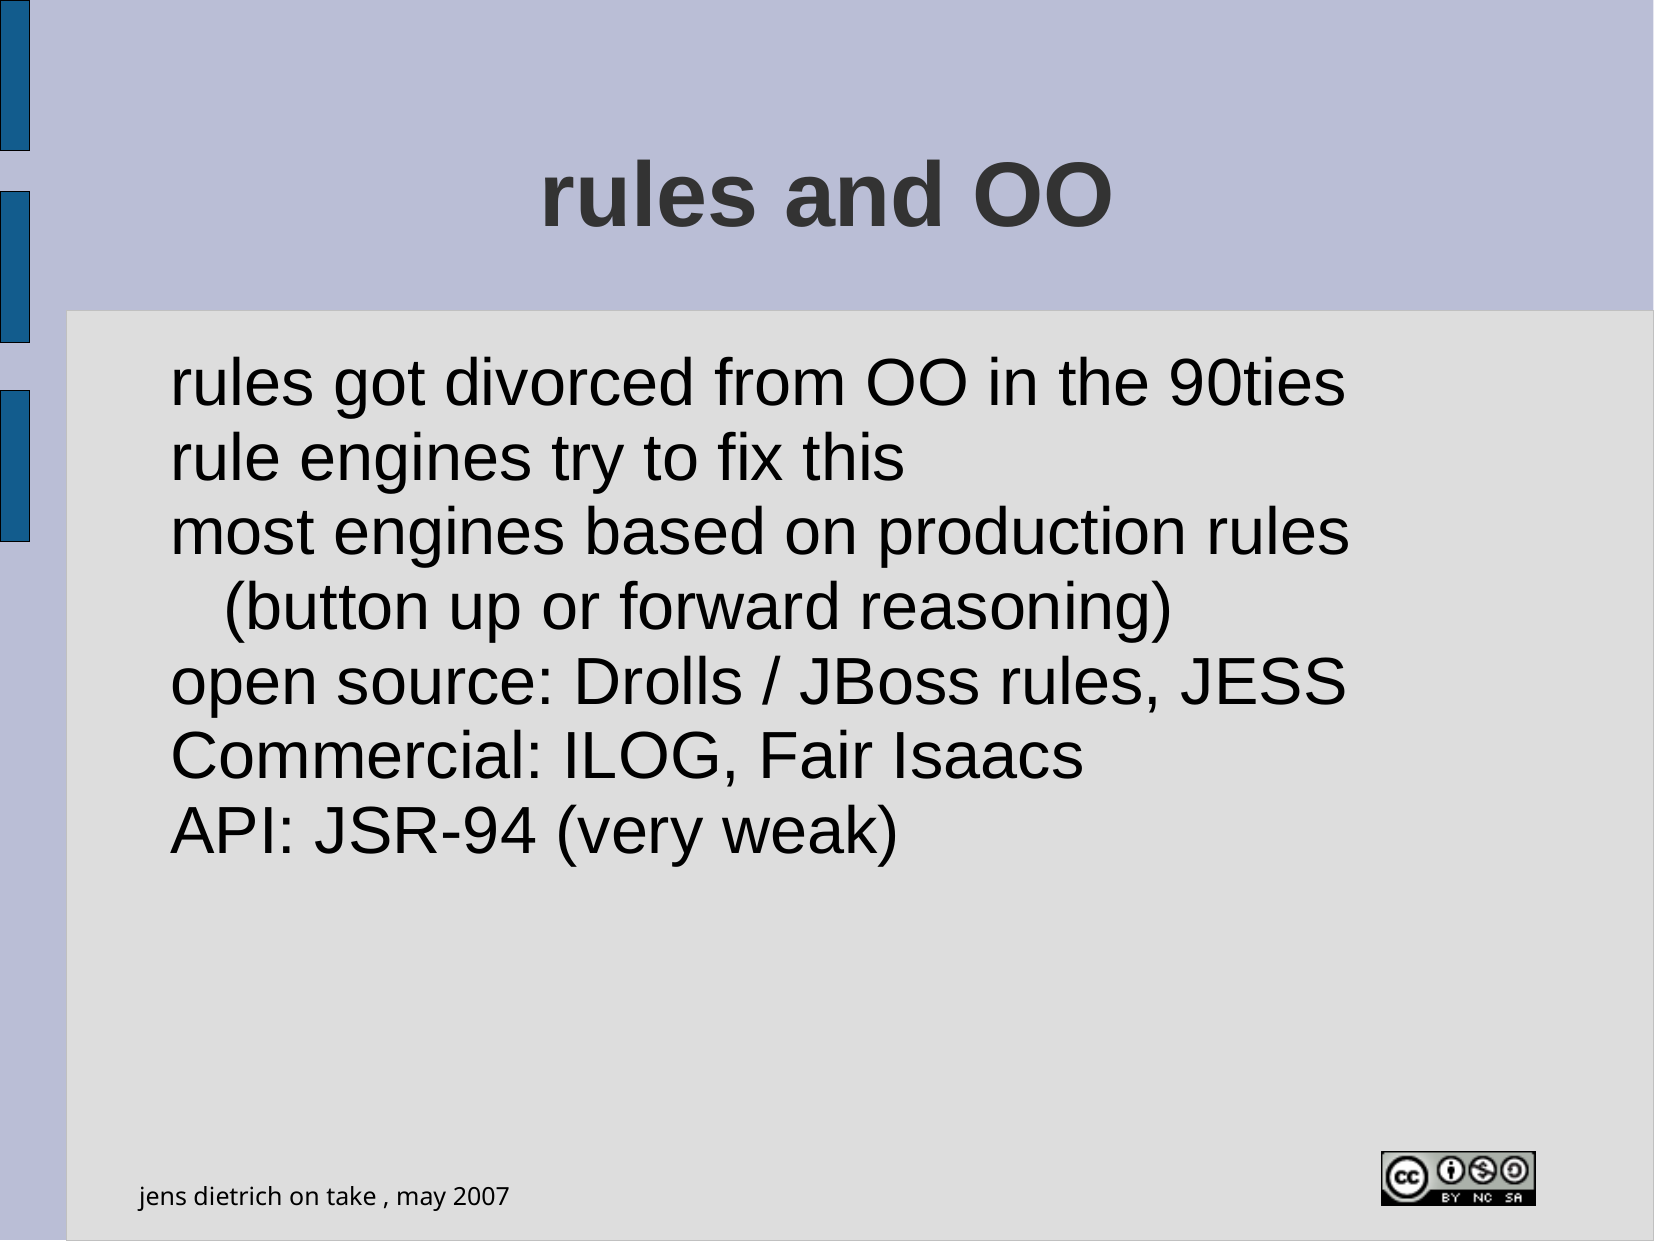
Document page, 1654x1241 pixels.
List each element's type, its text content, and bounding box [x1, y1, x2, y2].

list rules got divorced from OO in the 90ties rule engines try to fix this most engines based on production rules (button up or forward reasoning) open source: Drolls / JBoss rules, JESS Commercial: ILOG, Fair Isaacs API: JSR-94 (very weak) [152, 344, 1534, 1127]
picture [1381, 1151, 1536, 1206]
title rules and OO [121, 91, 1534, 299]
